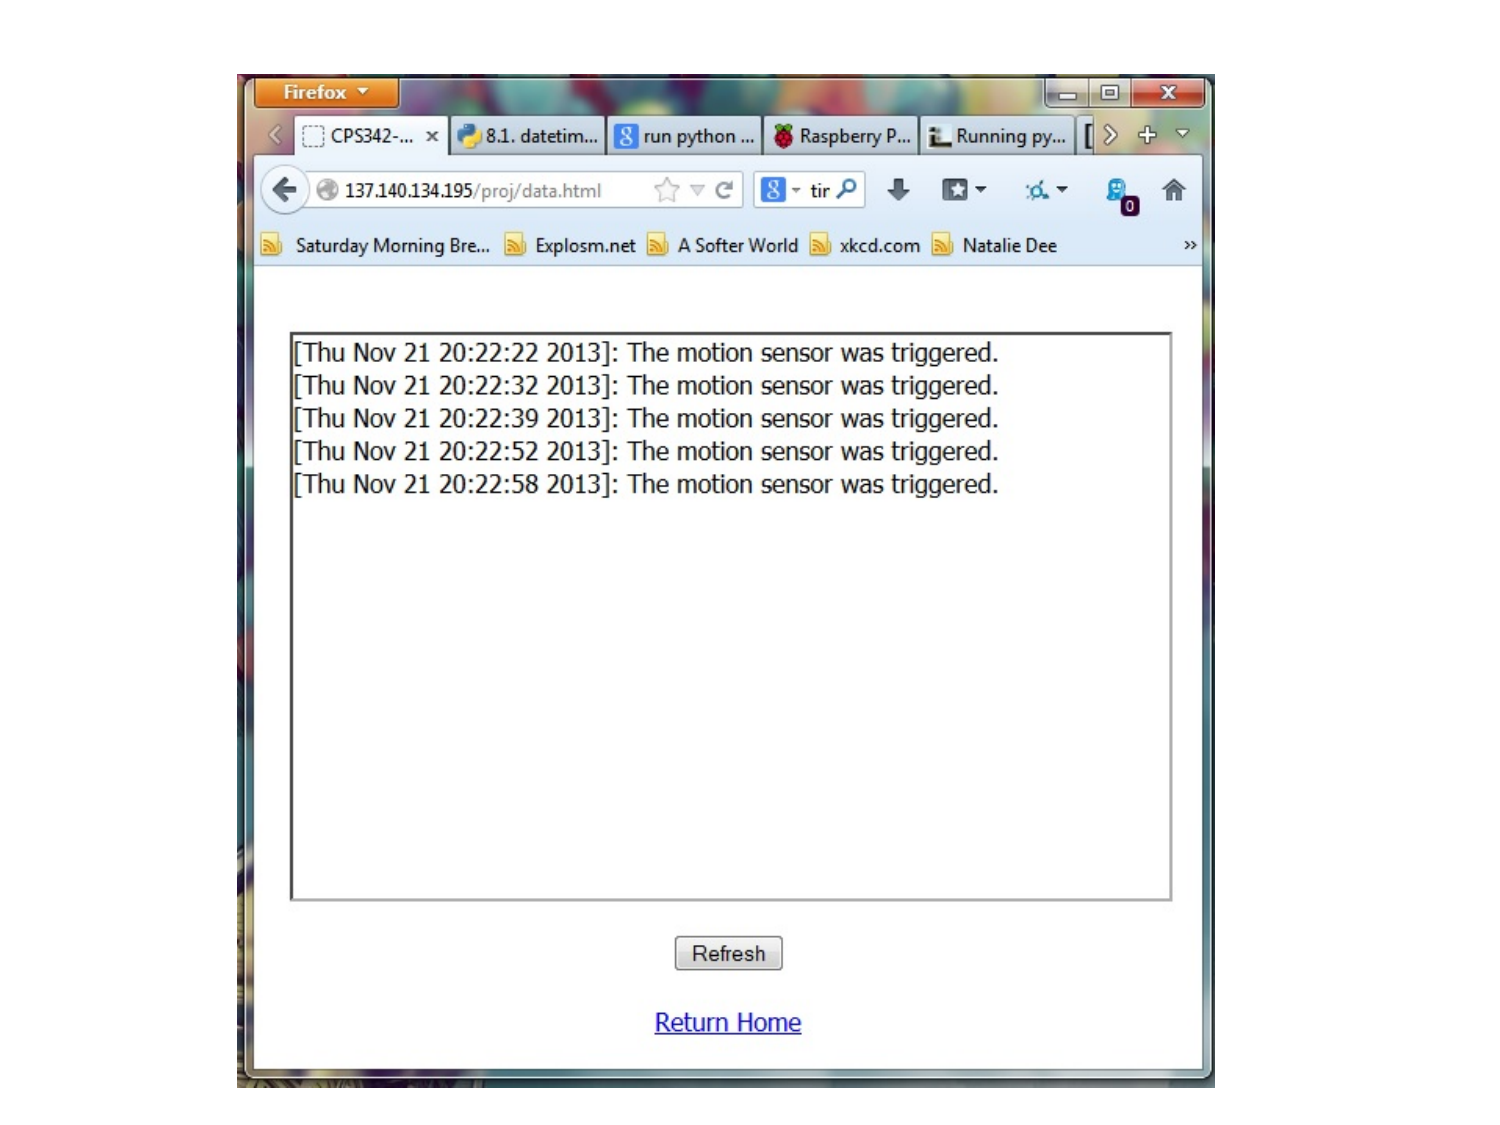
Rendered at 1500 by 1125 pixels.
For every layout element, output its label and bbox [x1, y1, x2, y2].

picture [237, 75, 1215, 1088]
